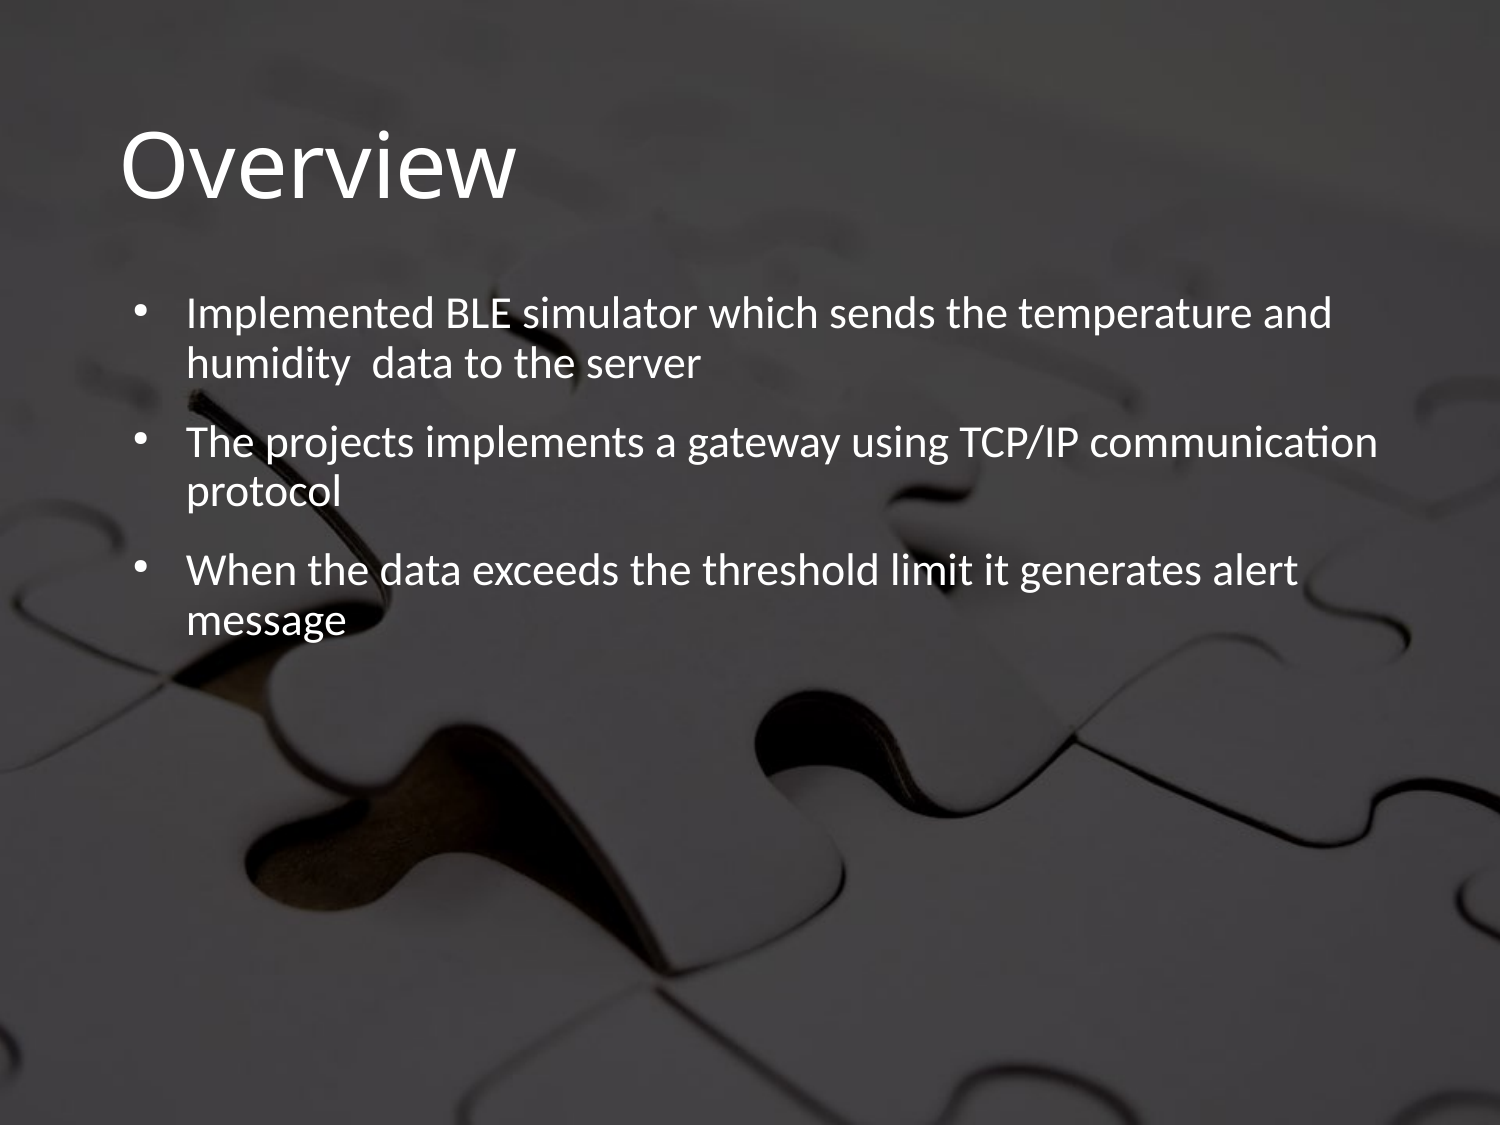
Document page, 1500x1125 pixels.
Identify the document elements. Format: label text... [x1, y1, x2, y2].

list Implemented BLE simulator which sends the temperature and humidity data to the server The projects implements a gateway using TCP/IP communication protocol When the data exceeds the threshold limit it generates alert message [114, 289, 1453, 904]
picture [0, 0, 1500, 1125]
title Overview [103, 59, 1397, 278]
